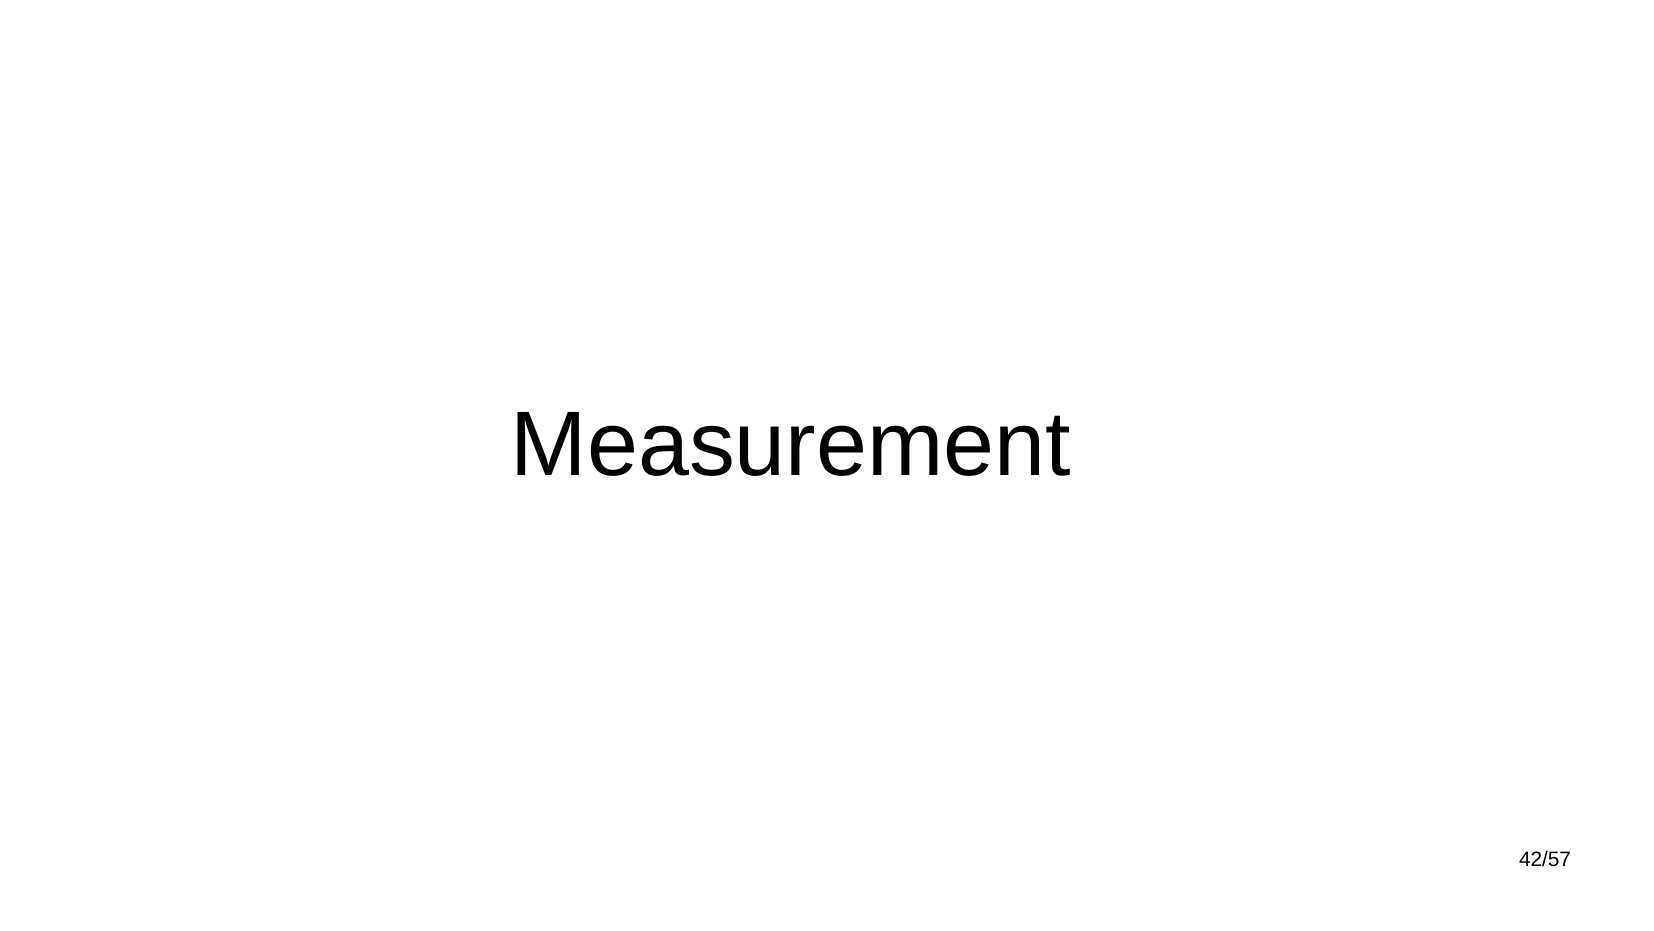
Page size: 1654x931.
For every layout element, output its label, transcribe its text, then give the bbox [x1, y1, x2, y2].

title Measurement [47, 366, 1536, 522]
